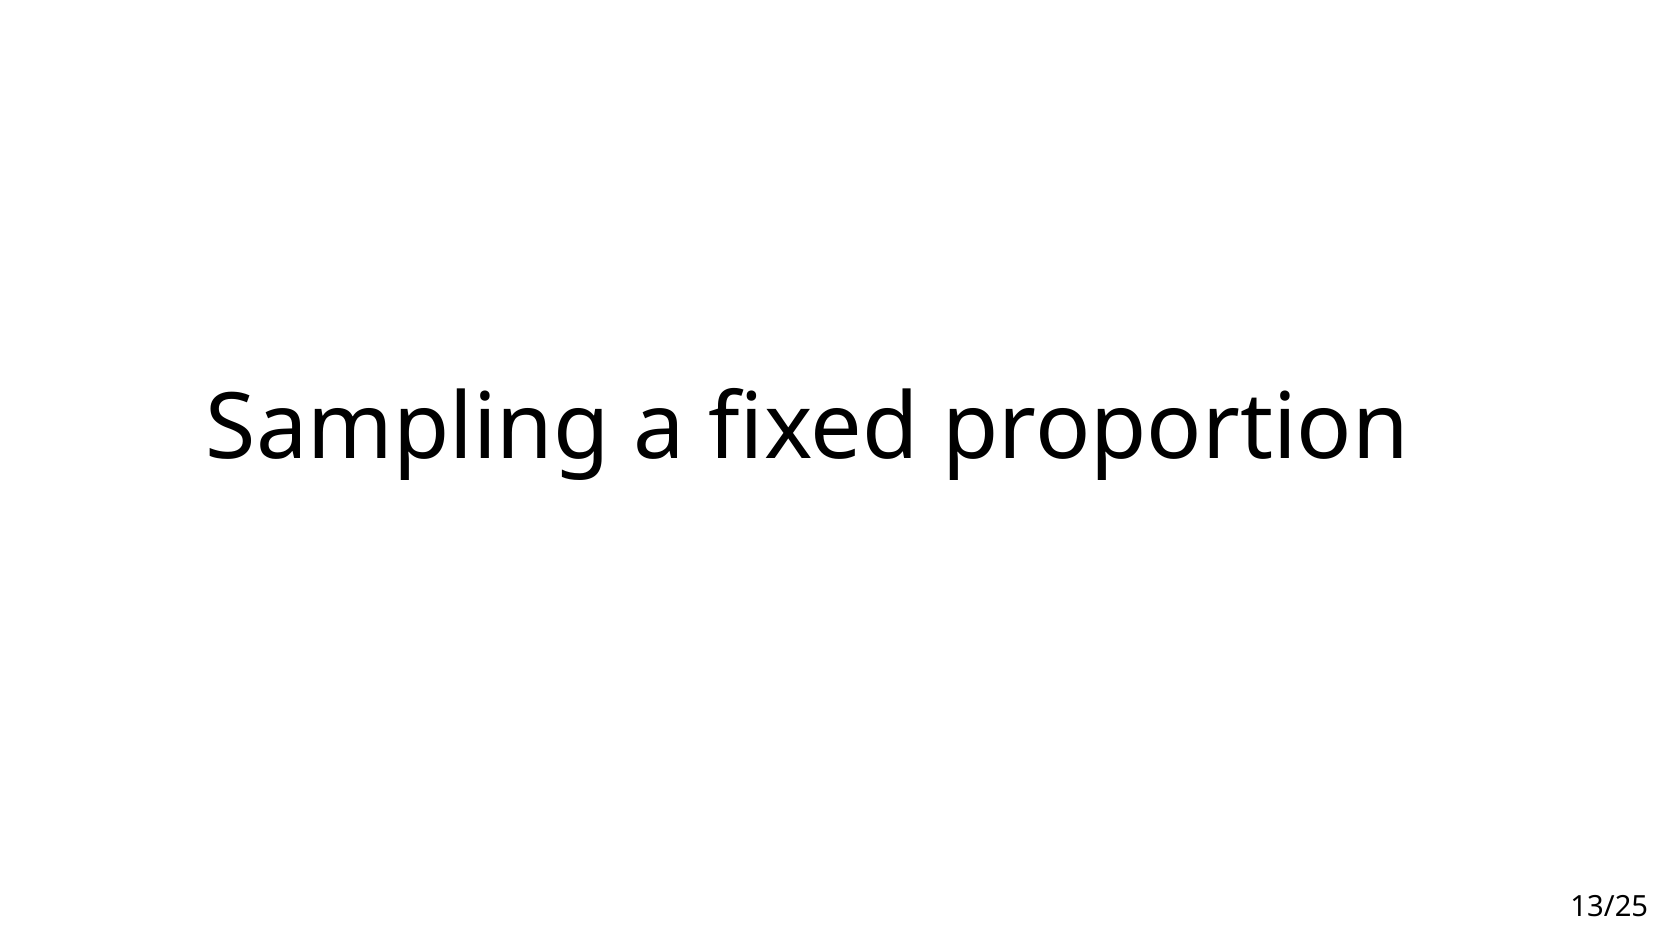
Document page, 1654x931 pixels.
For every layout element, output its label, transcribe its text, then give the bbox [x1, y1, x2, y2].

title Sampling a fixed proportion [64, 345, 1553, 501]
